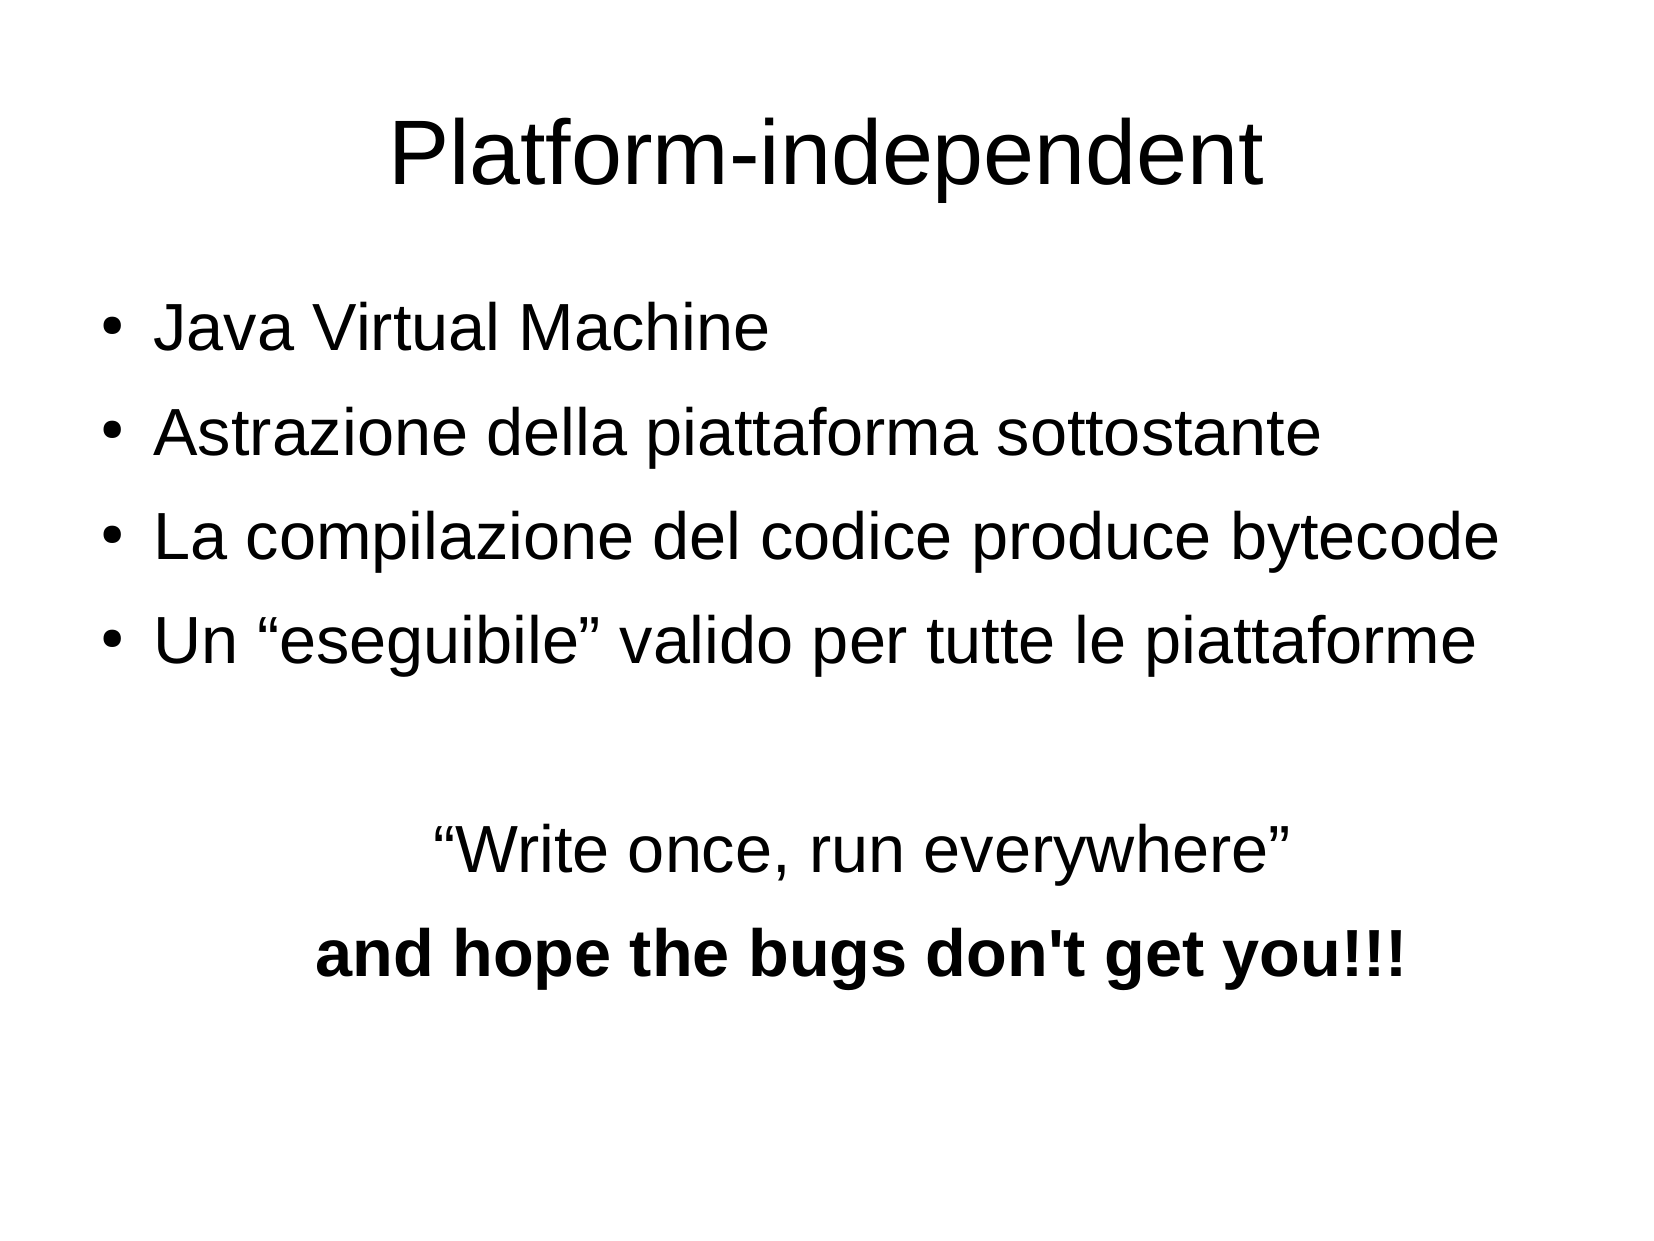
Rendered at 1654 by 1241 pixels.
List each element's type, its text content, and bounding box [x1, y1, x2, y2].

title Platform-independent [82, 49, 1571, 257]
list Java Virtual Machine Astrazione della piattaforma sottostante La compilazione del codice produce bytecode Un “eseguibile” valido per tutte le piattaforme “Write once, run everywhere” and hope the bugs don't get you!!! [82, 290, 1571, 1010]
